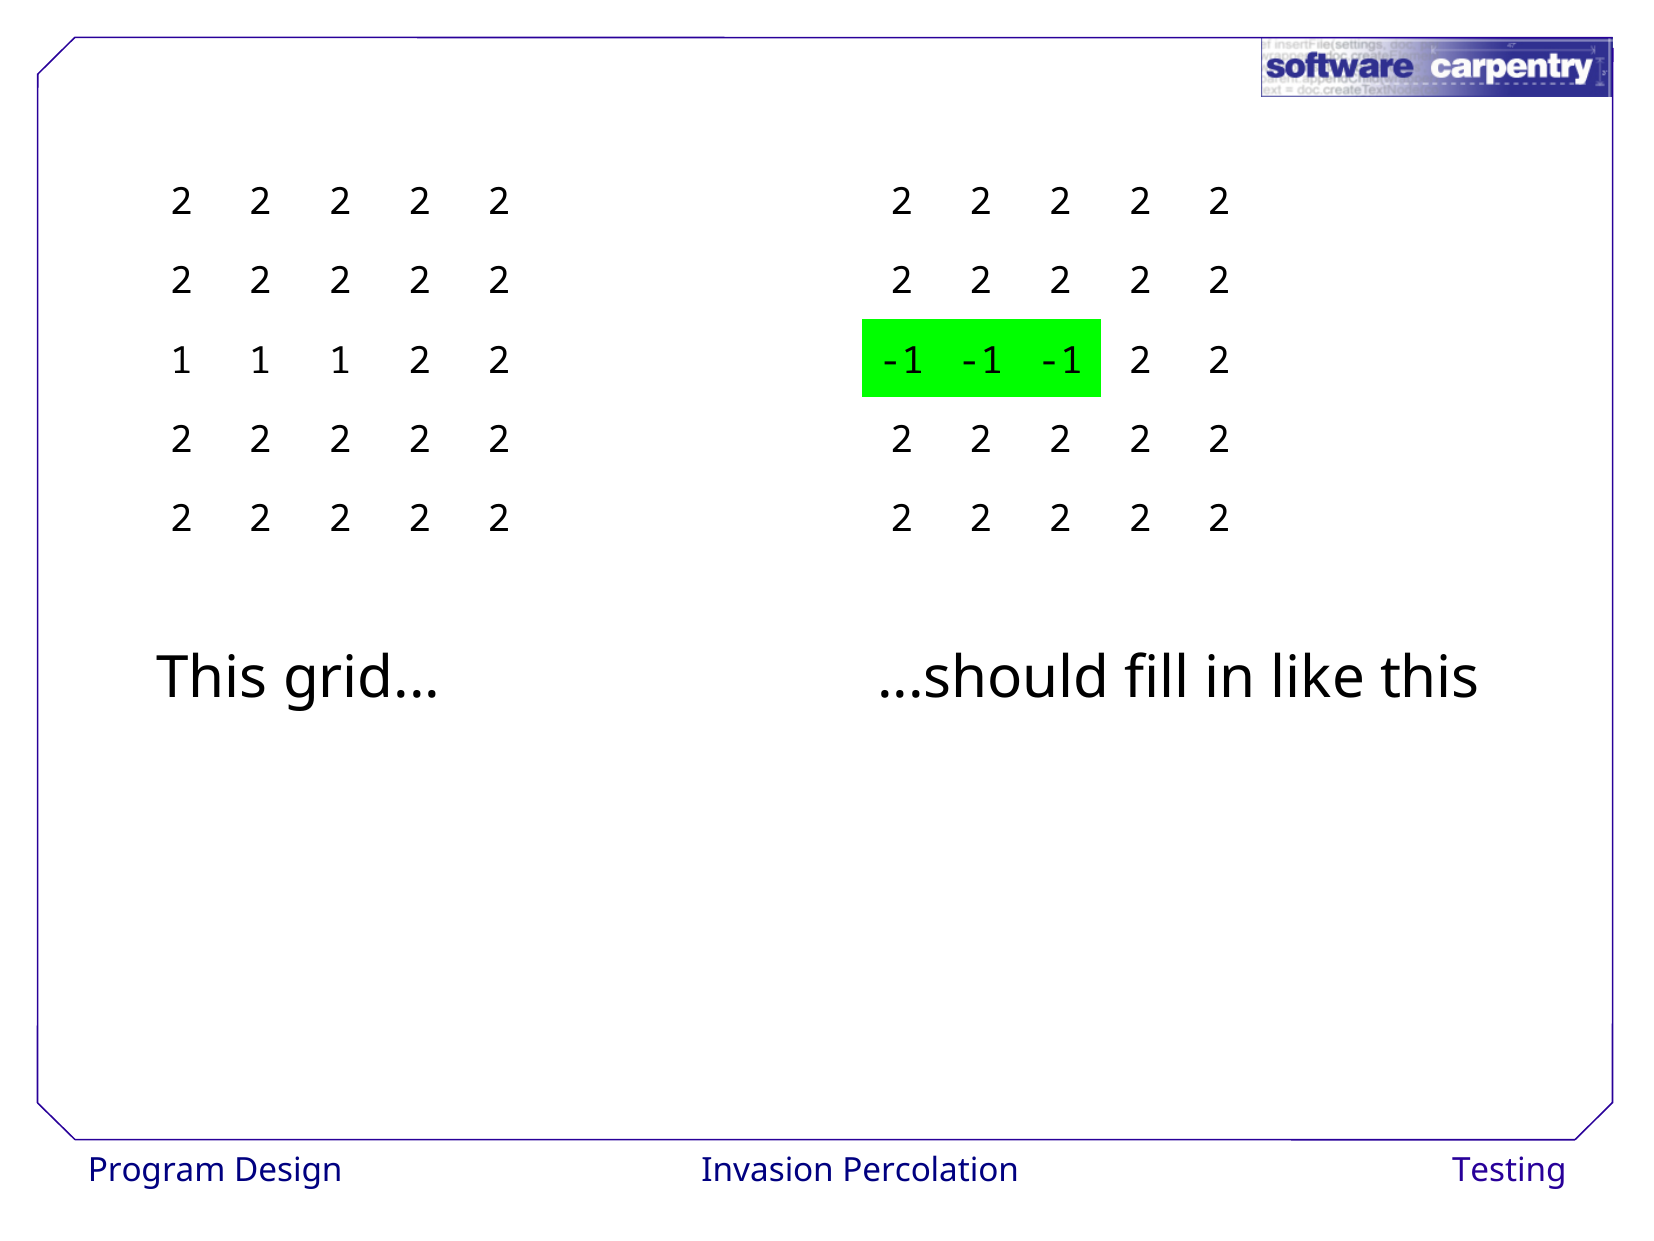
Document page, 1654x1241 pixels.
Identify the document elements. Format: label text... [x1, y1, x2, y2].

table_header 2 [862, 159, 941, 238]
table_cell 2 [1101, 476, 1179, 555]
table_header 2 [1179, 159, 1259, 238]
table_cell 2 [221, 476, 300, 555]
table_header 2 [1020, 159, 1101, 238]
table_header 2 [300, 159, 380, 238]
table_cell -1 [941, 319, 1020, 397]
table_cell 2 [1179, 476, 1259, 555]
table_cell 2 [300, 397, 380, 476]
table_cell 2 [221, 397, 300, 476]
table_cell 2 [1020, 238, 1101, 319]
table_cell -1 [862, 319, 941, 397]
table_header 2 [459, 159, 538, 238]
table_cell 2 [300, 476, 380, 555]
table_cell 2 [142, 397, 221, 476]
table_cell 2 [221, 238, 300, 318]
picture [1261, 39, 1613, 97]
table_cell 2 [862, 397, 941, 476]
table_header 2 [221, 159, 300, 238]
table_cell 2 [459, 318, 538, 397]
table_cell -1 [1020, 319, 1101, 397]
table_cell 2 [941, 397, 1020, 476]
table_cell 2 [459, 476, 538, 555]
table_cell 2 [1101, 397, 1179, 476]
table_cell 2 [1179, 397, 1259, 476]
table_cell 1 [300, 318, 380, 397]
table_cell 2 [142, 238, 221, 318]
table_cell 1 [142, 318, 221, 397]
table_cell 2 [459, 397, 538, 476]
table_cell 2 [1020, 476, 1101, 555]
table_header 2 [941, 159, 1020, 238]
table_cell 2 [1101, 238, 1179, 319]
table_cell 2 [300, 238, 380, 318]
table_header 2 [380, 159, 459, 238]
text_box This grid... [141, 596, 862, 717]
table_header 2 [142, 159, 221, 238]
table_cell 2 [459, 238, 538, 318]
table_cell 1 [221, 318, 300, 397]
table_cell 2 [862, 476, 941, 555]
table_header 2 [1101, 159, 1179, 238]
table_cell 2 [941, 238, 1020, 319]
table_cell 2 [142, 476, 221, 555]
table_cell 2 [380, 238, 459, 318]
table_cell 2 [1179, 319, 1259, 397]
table_cell 2 [862, 238, 941, 319]
table_cell 2 [1179, 238, 1259, 319]
table_cell 2 [380, 397, 459, 476]
text_box ...should fill in like this [862, 596, 1592, 717]
table_cell 2 [1101, 319, 1179, 397]
table_cell 2 [941, 476, 1020, 555]
table_cell 2 [1020, 397, 1101, 476]
table_cell 2 [380, 318, 459, 397]
table_cell 2 [380, 476, 459, 555]
